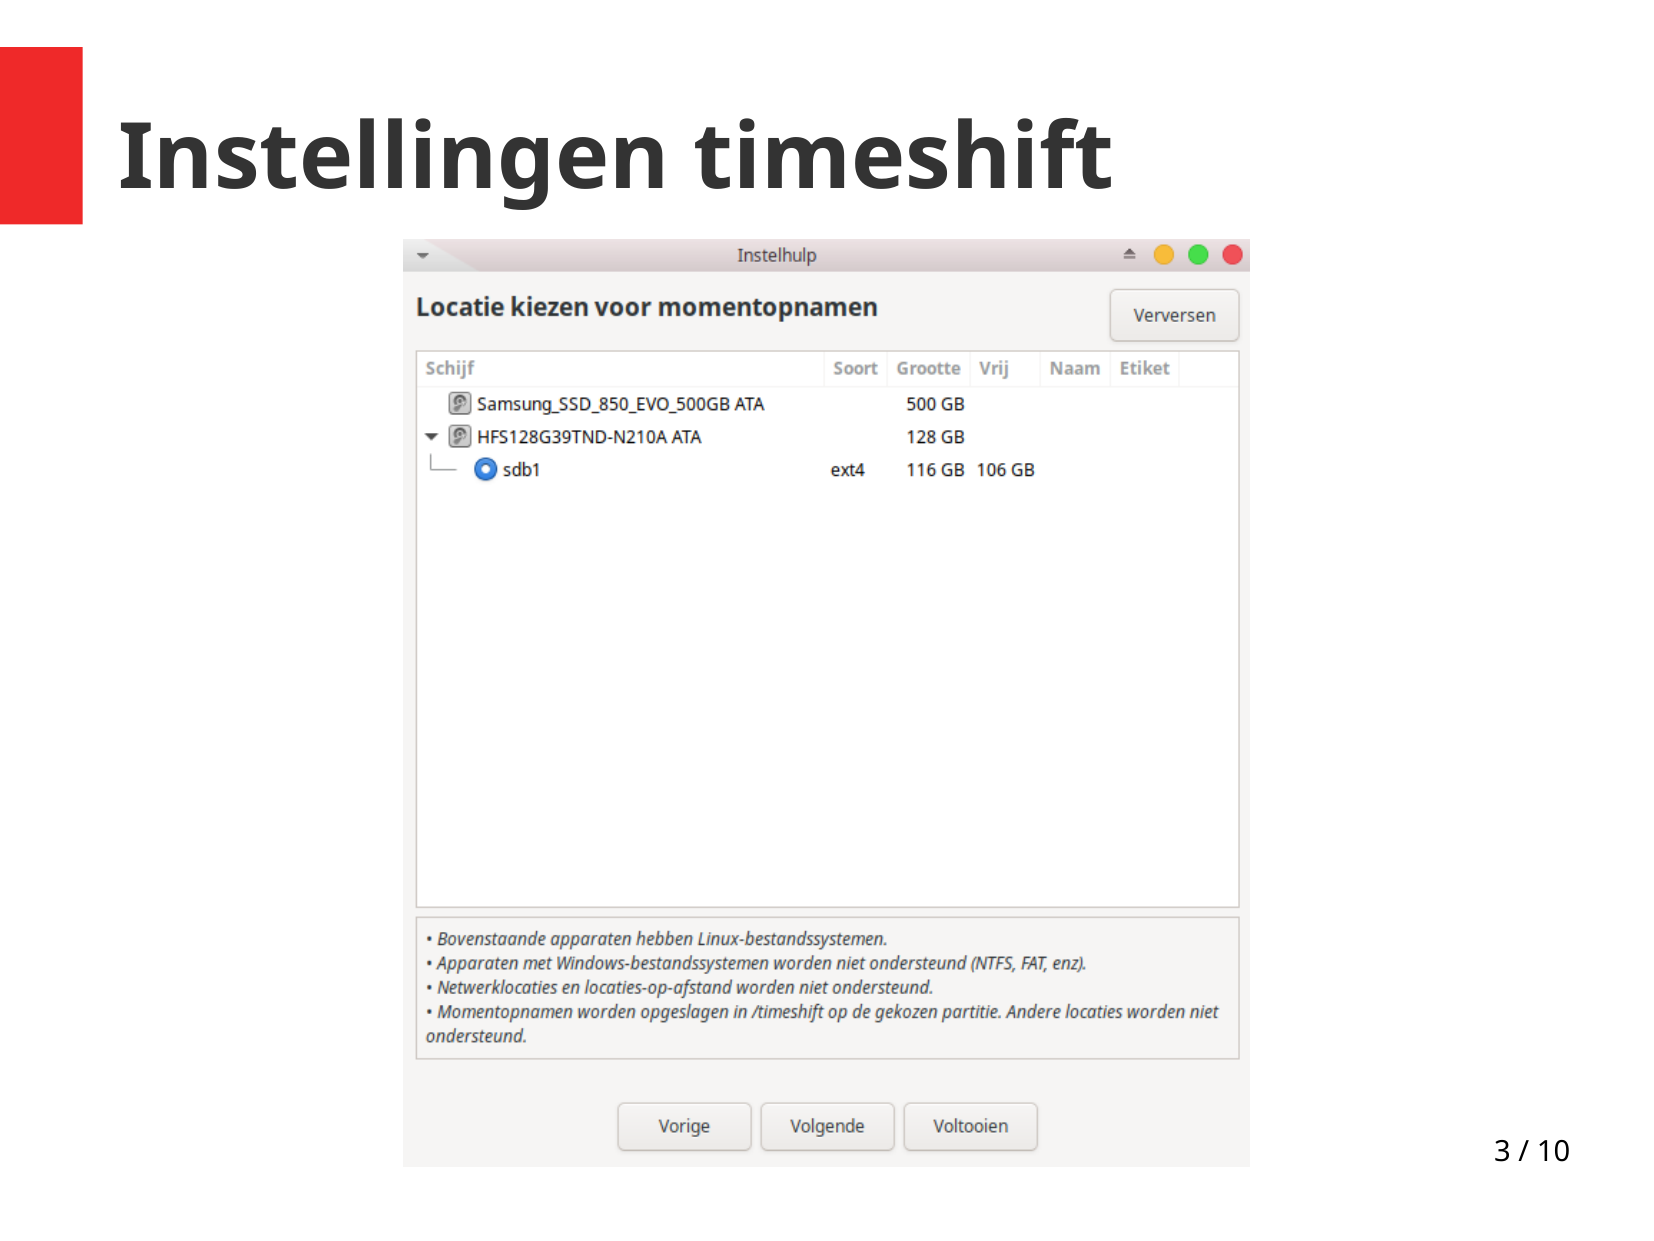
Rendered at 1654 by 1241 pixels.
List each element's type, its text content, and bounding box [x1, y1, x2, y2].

picture [403, 239, 1250, 1167]
title Instellingen timeshift [118, 49, 1571, 257]
